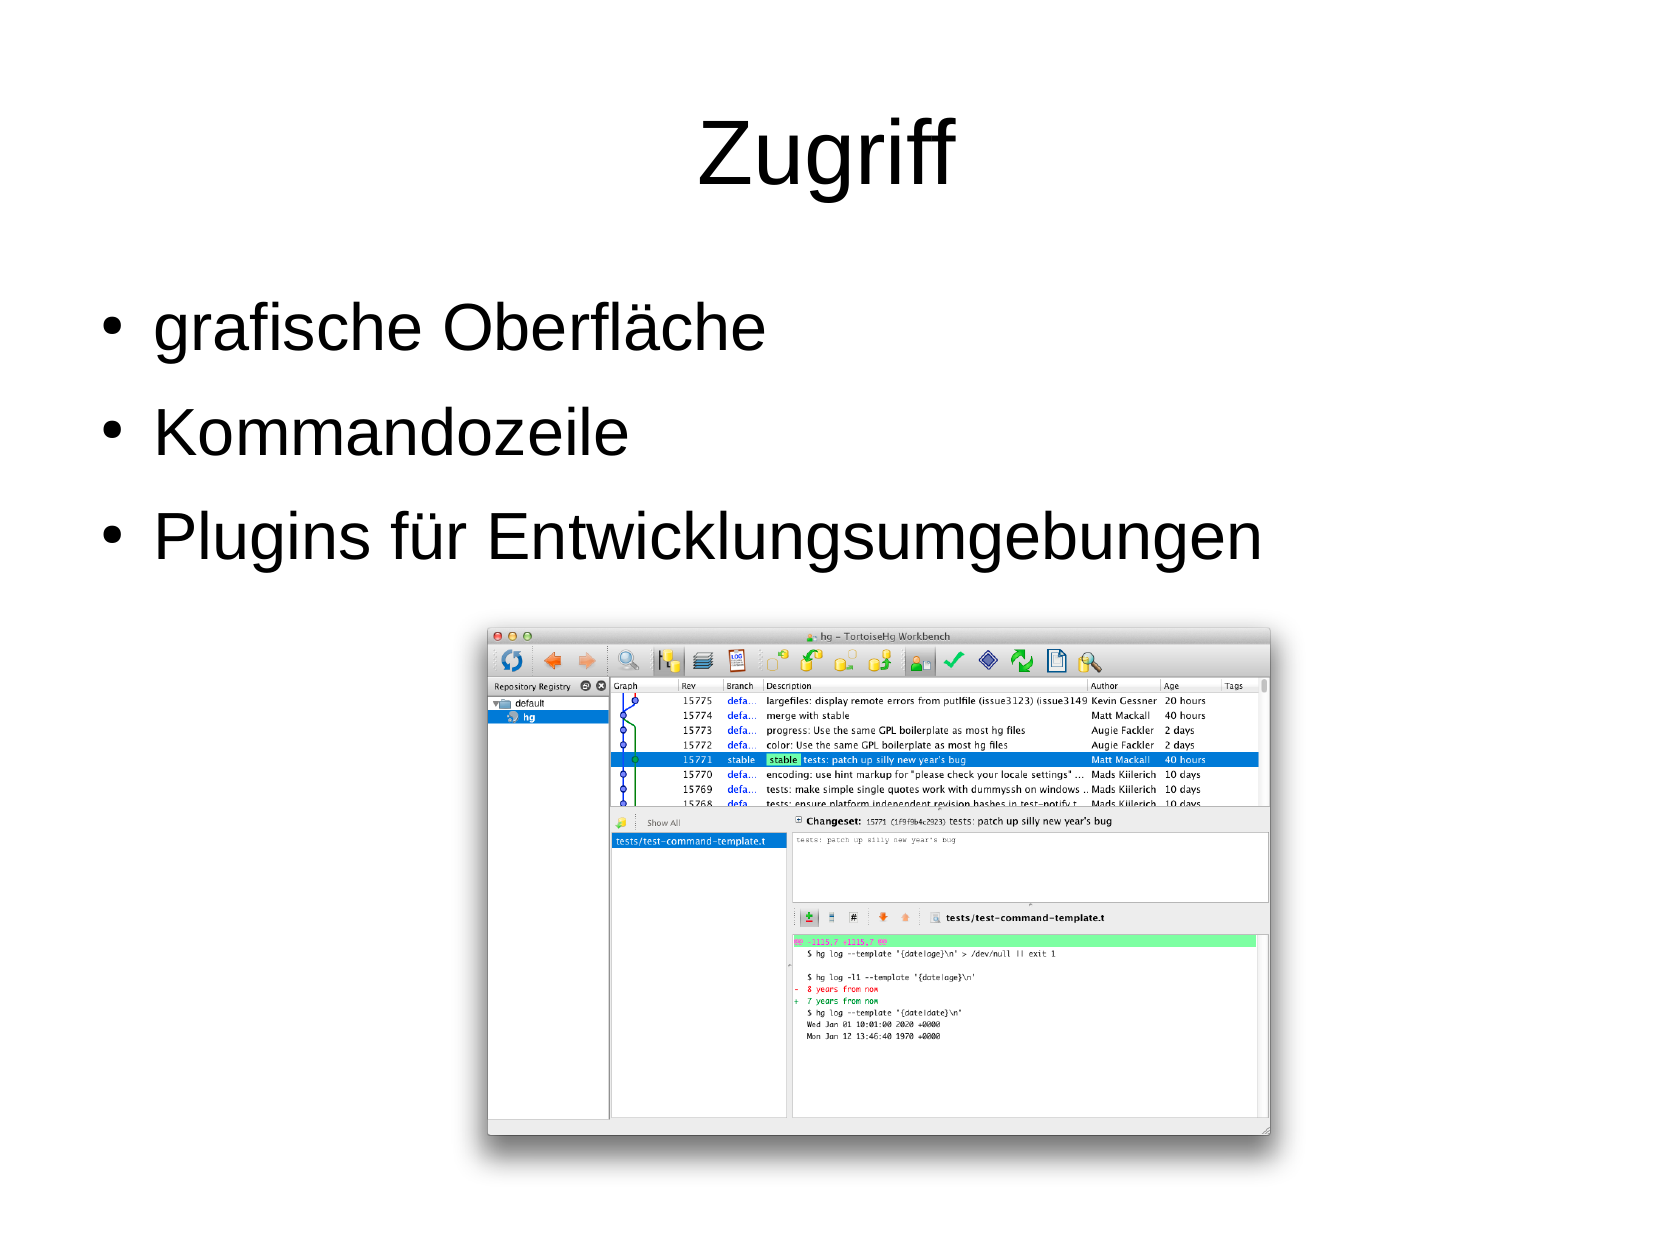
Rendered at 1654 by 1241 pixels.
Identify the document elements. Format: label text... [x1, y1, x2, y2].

title Zugriff [82, 49, 1571, 257]
picture [445, 602, 1312, 1193]
list grafische Oberfläche Kommandozeile Plugins für Entwicklungsumgebungen [82, 290, 1571, 1010]
